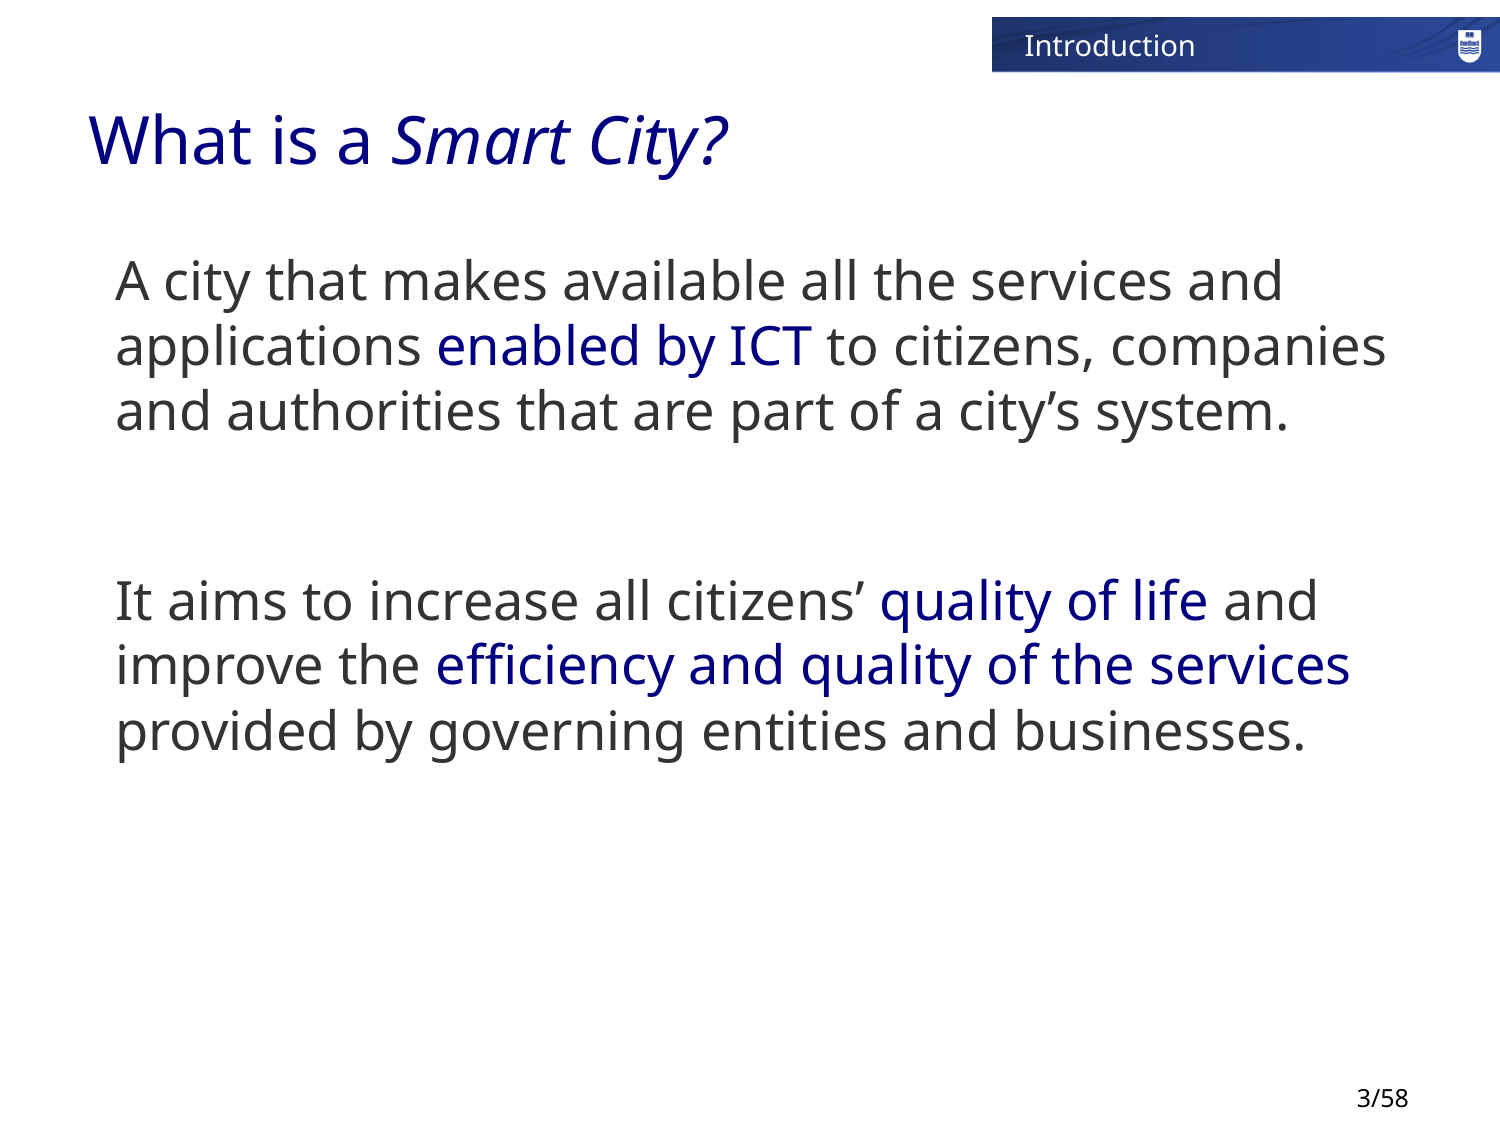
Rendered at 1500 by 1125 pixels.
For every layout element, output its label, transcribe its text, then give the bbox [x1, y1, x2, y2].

picture [992, 17, 1500, 73]
title What is a Smart City? [2, 99, 1365, 177]
list A city that makes available all the services and applications enabled by ICT to citizens, companies and authorities that are part of a city’s system. It aims to increase all citizens’ quality of life and improve the efficiency and quality of the services provided by governing entities and businesses. [100, 238, 1495, 1052]
text_box Introduction [1009, 17, 1483, 67]
